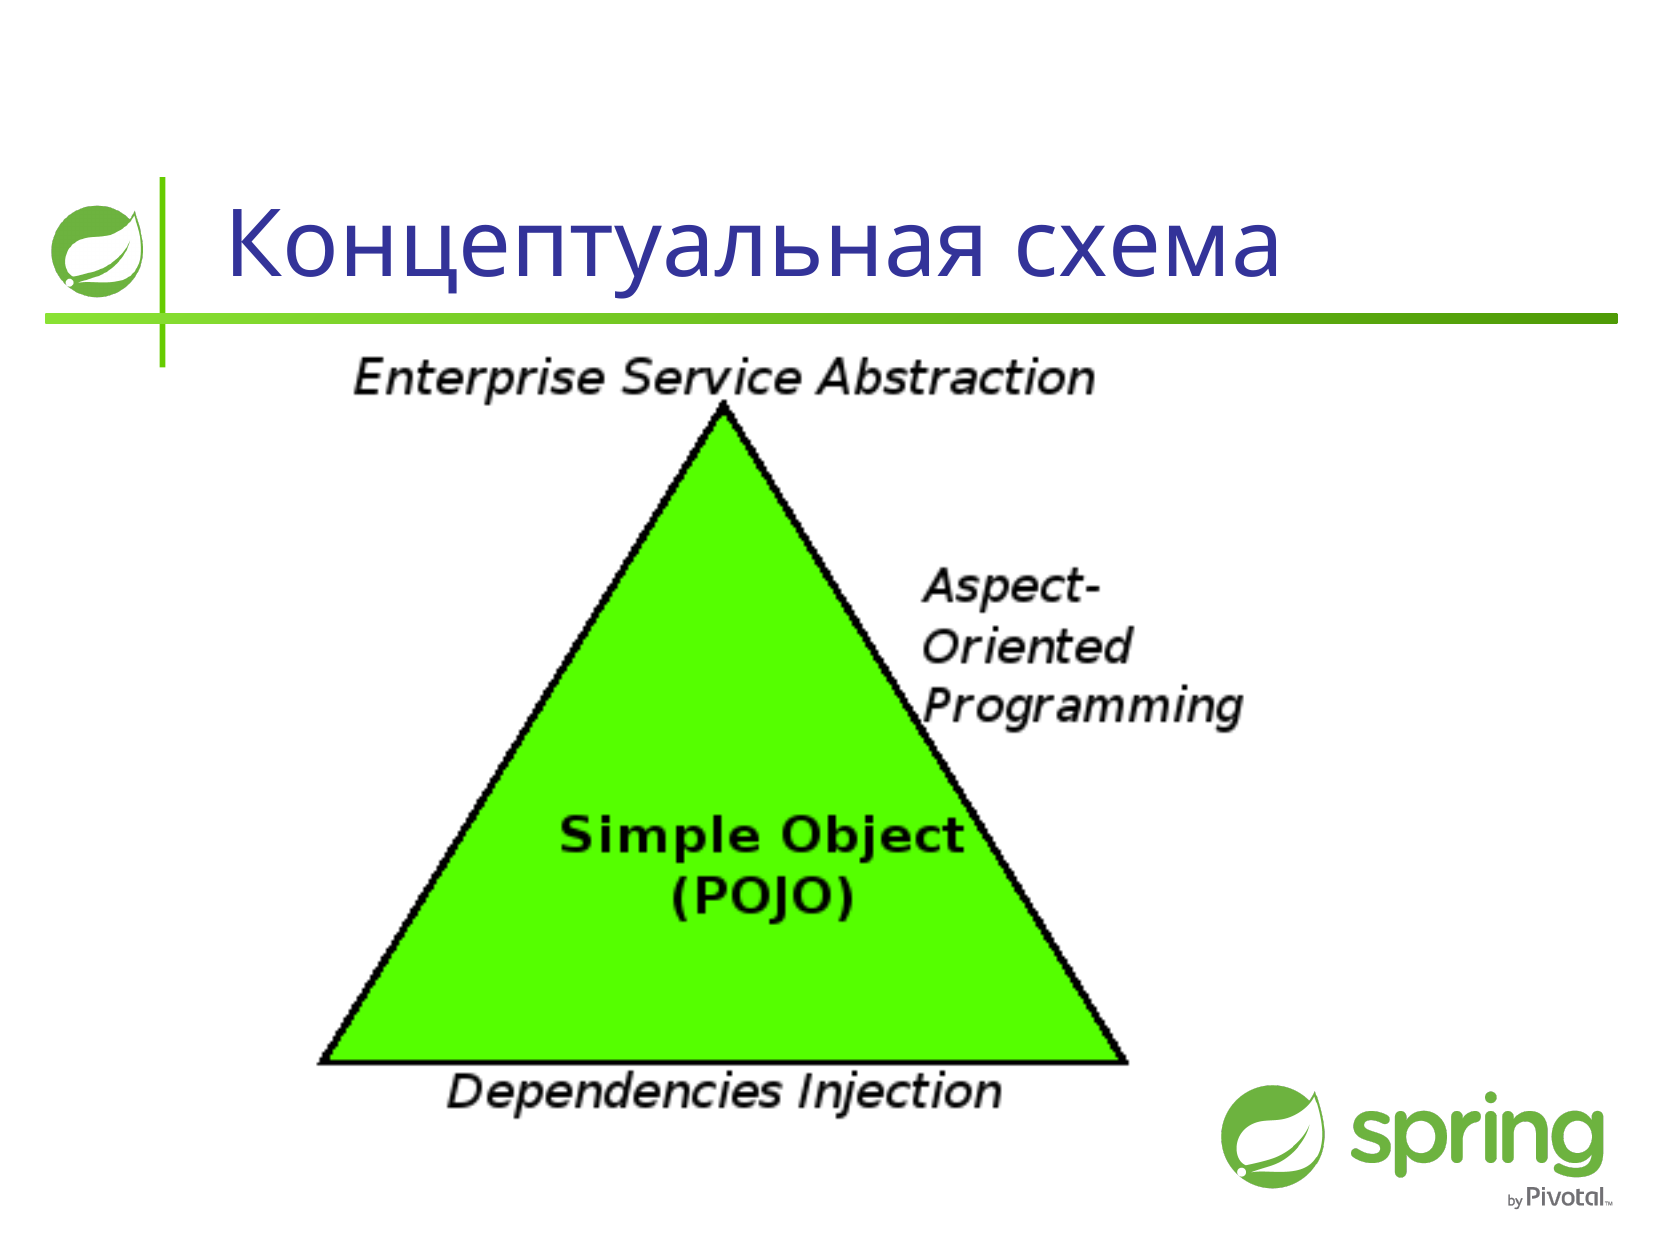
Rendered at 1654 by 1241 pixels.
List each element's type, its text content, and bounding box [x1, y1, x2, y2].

title Концептуальная схема [208, 38, 1618, 304]
picture [307, 161, 1618, 1212]
